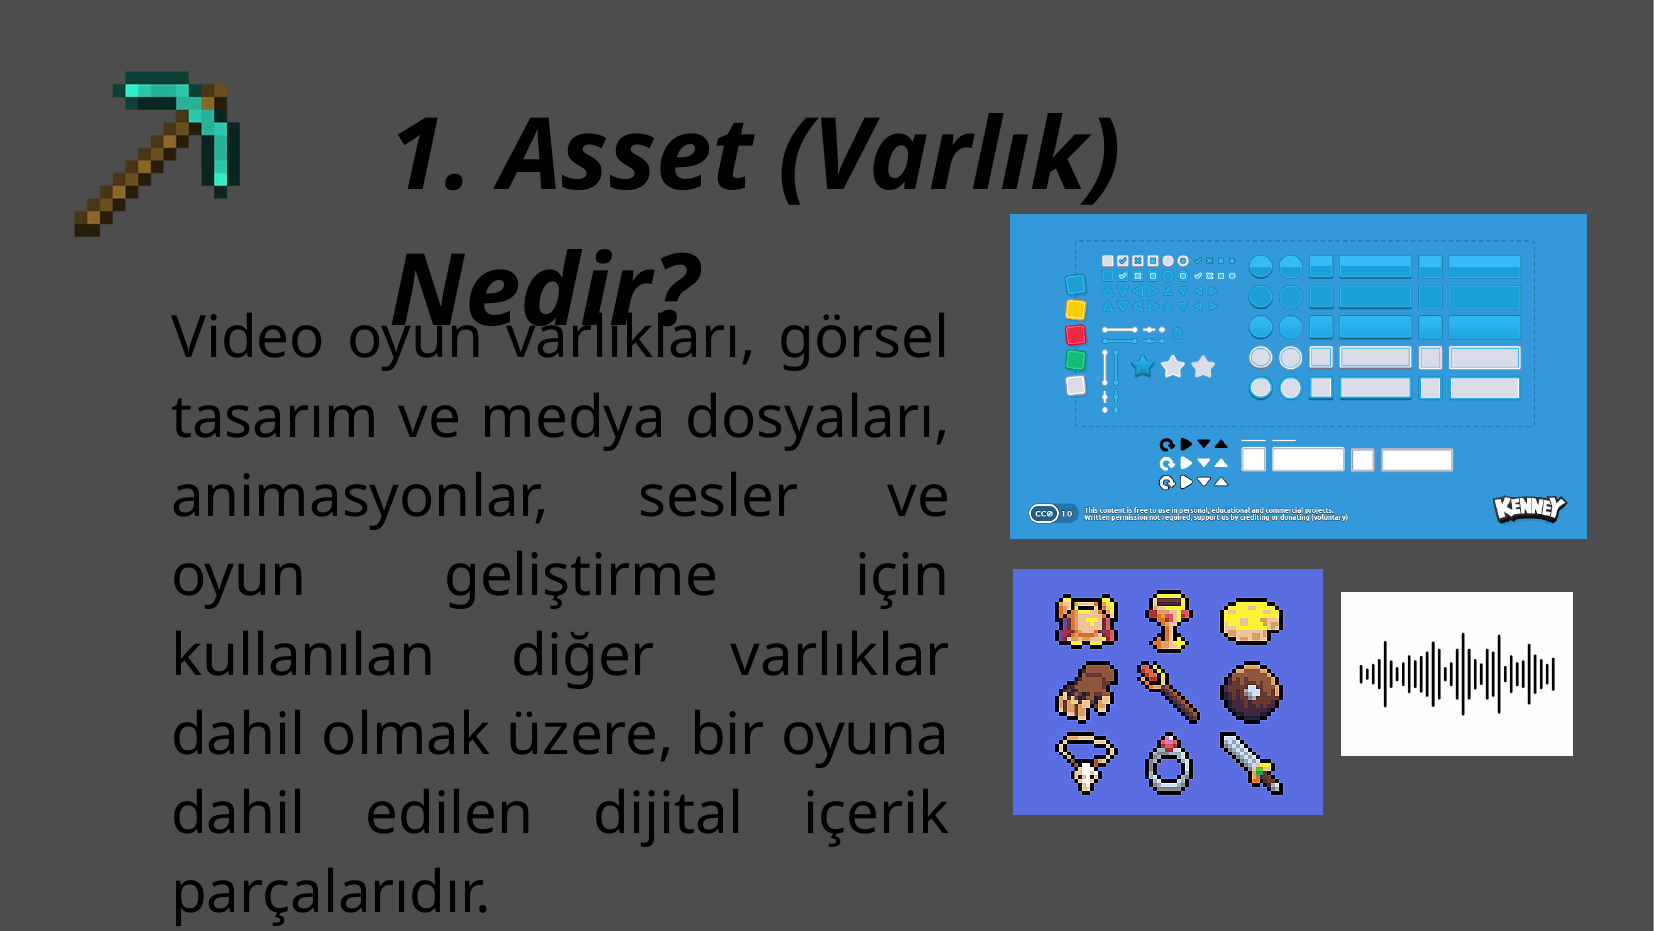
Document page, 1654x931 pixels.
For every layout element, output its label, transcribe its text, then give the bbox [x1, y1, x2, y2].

picture [0, 0, 1654, 931]
text_box 1. Asset (Varlık) Nedir? [375, 75, 1353, 215]
text_box Video oyun varlıkları, görsel tasarım ve medya dosyaları, animasyonlar, sesler ve oyun geliştirme için kullanılan diğer varlıklar dahil olmak üzere, bir oyuna dahil edilen dijital içerik parçalarıdır. [156, 288, 965, 813]
